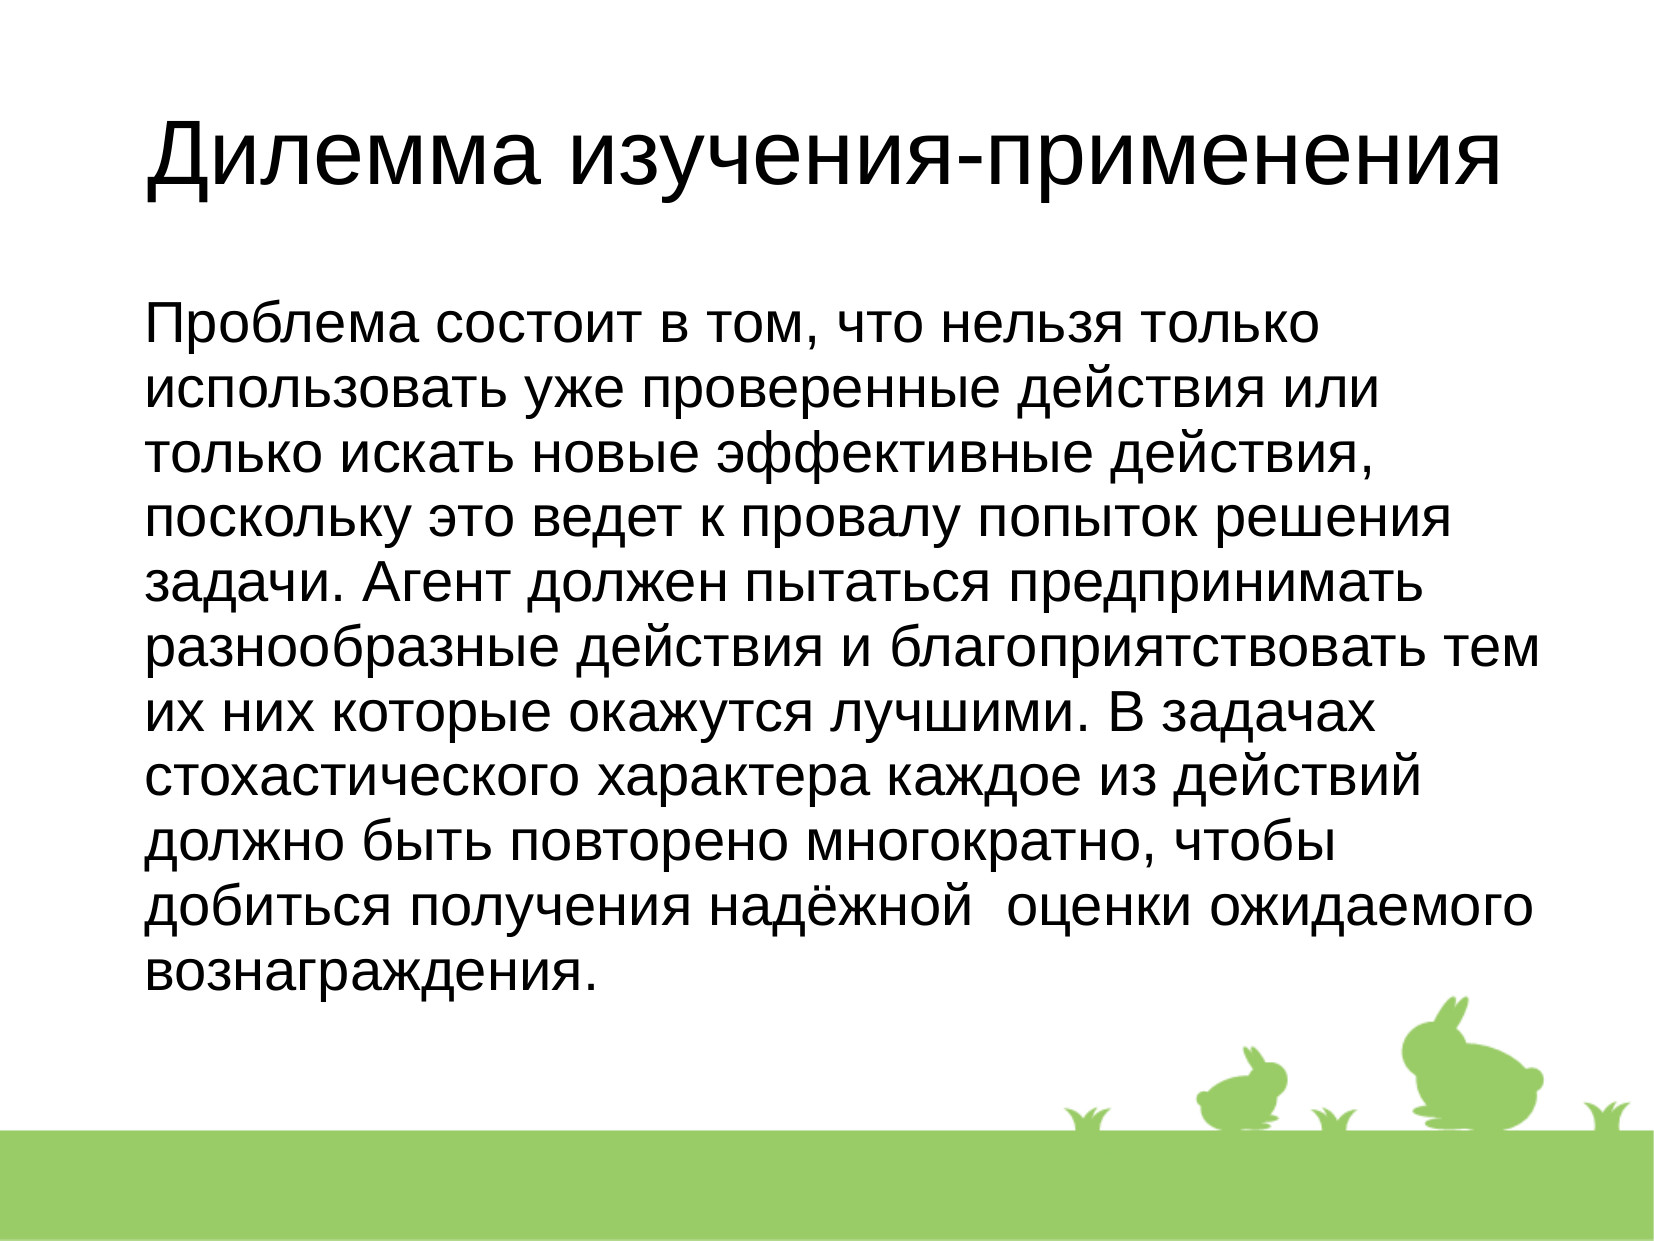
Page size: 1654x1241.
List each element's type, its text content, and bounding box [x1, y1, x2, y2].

title Дилемма изучения-применения [82, 49, 1571, 257]
picture [0, 0, 1654, 1241]
list Проблема состоит в том, что нельзя только использовать уже проверенные действия или только искать новые эффективные действия, поскольку это ведет к провалу попыток решения задачи. Агент должен пытаться предпринимать разнообразные действия и благоприятствовать тем их них которые окажутся лучшими. В задачах стохастического характера каждое из действий должно быть повторено многократно, чтобы добиться получения надёжной оценки ожидаемого вознаграждения. [82, 290, 1571, 1010]
